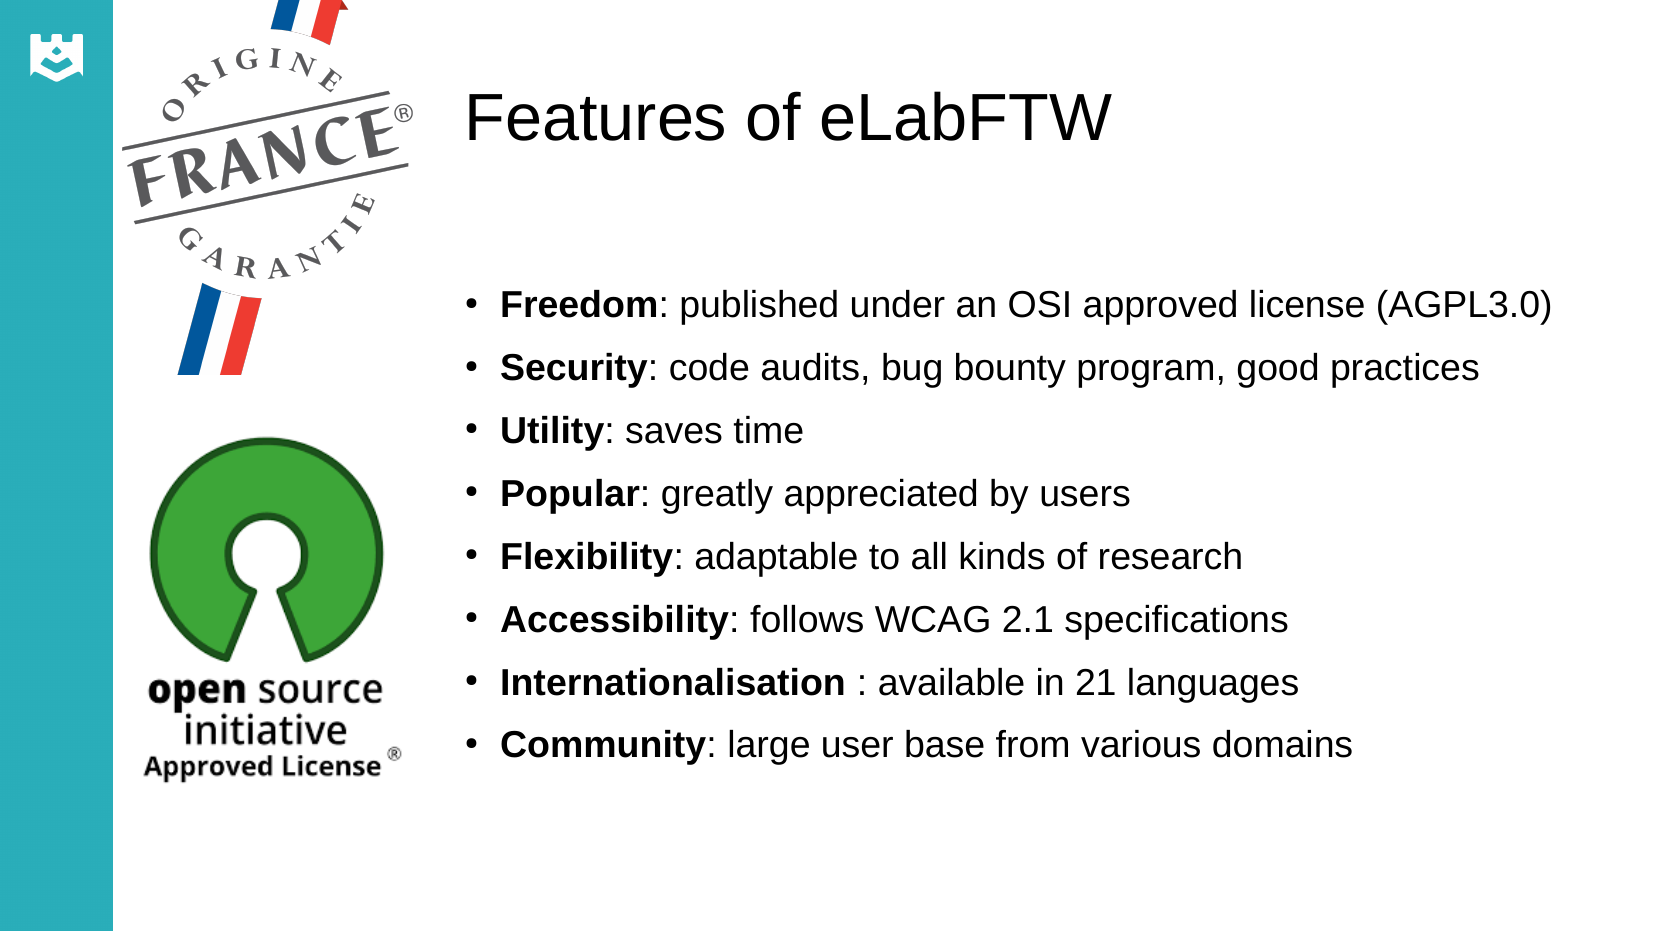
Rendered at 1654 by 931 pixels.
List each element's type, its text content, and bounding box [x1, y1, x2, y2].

picture [0, 0, 113, 931]
picture [122, 0, 413, 376]
text_box Features of eLabFTW [450, 72, 1654, 150]
picture [124, 434, 410, 788]
text_box Freedom: published under an OSI approved license (AGPL3.0) Security: code audits, bug bounty program, good practices Utility: saves time Popular: greatly appreciated by users Flexibility: adaptable to all kinds of research Accessibility: follows WCAG 2.1 specifications Internationalisation : available in 21 languages Community: large user base from various domains [450, 150, 1654, 888]
